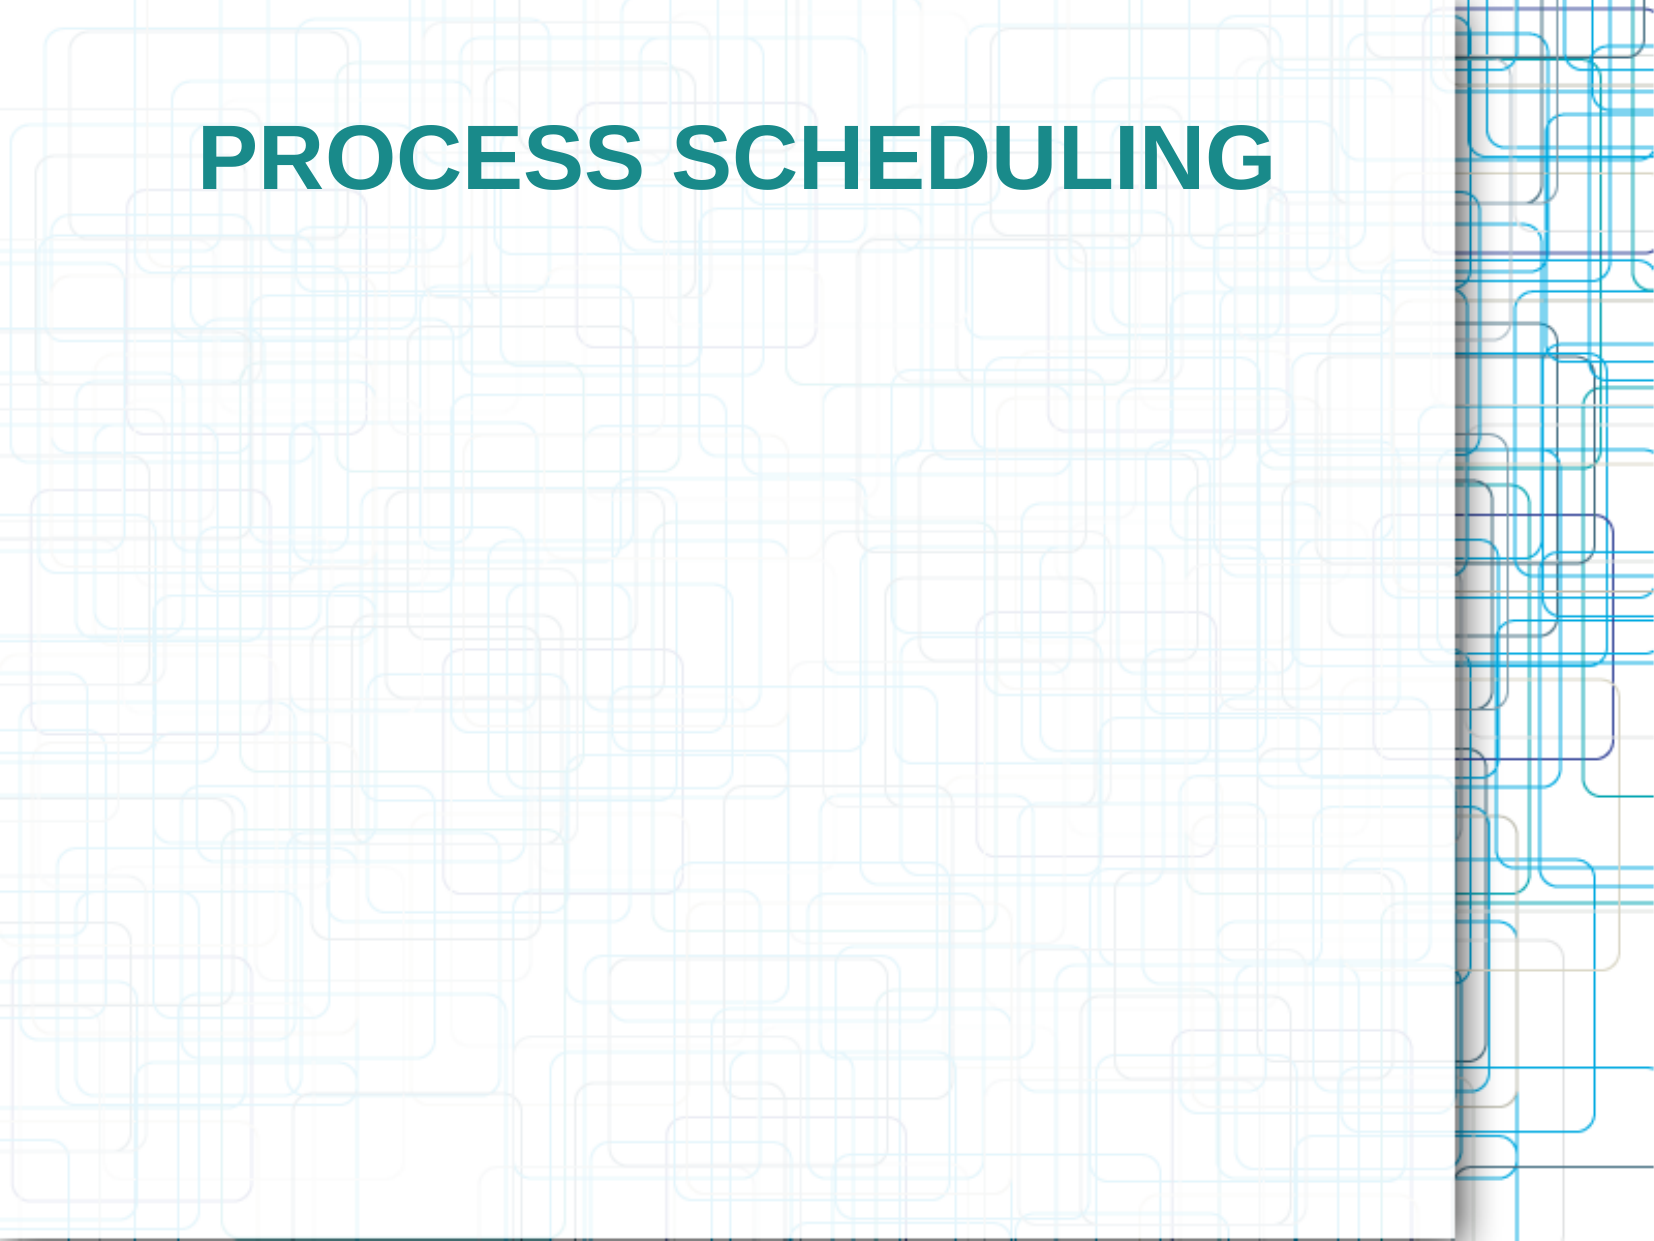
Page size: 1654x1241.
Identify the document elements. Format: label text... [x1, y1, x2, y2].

title PROCESS SCHEDULING [59, 49, 1418, 257]
